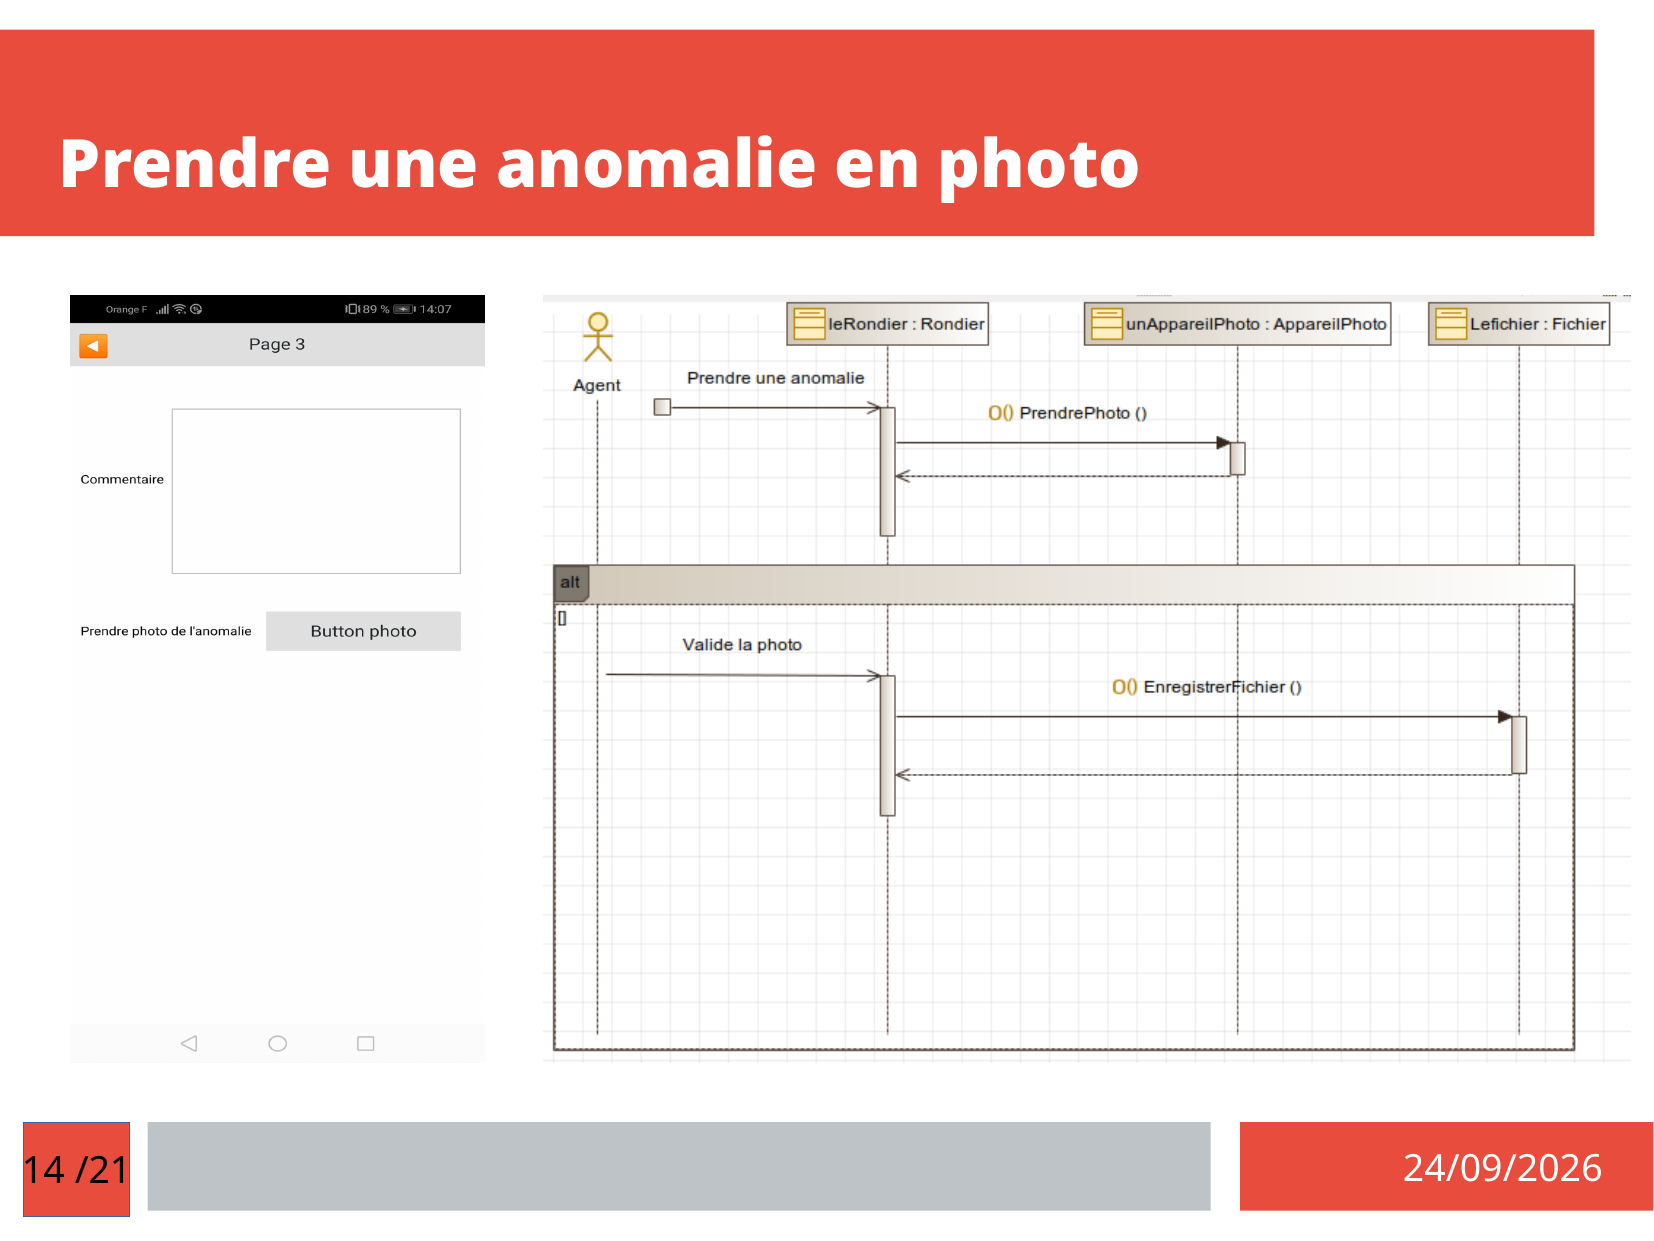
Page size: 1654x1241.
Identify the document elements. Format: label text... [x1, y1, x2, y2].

text_box <numéro> /21 [23, 1122, 130, 1217]
picture [543, 295, 1631, 1063]
text_box 27/01/2020 [1388, 1133, 1634, 1196]
picture [70, 295, 485, 1063]
title Prendre une anomalie en photo [59, 59, 1595, 207]
